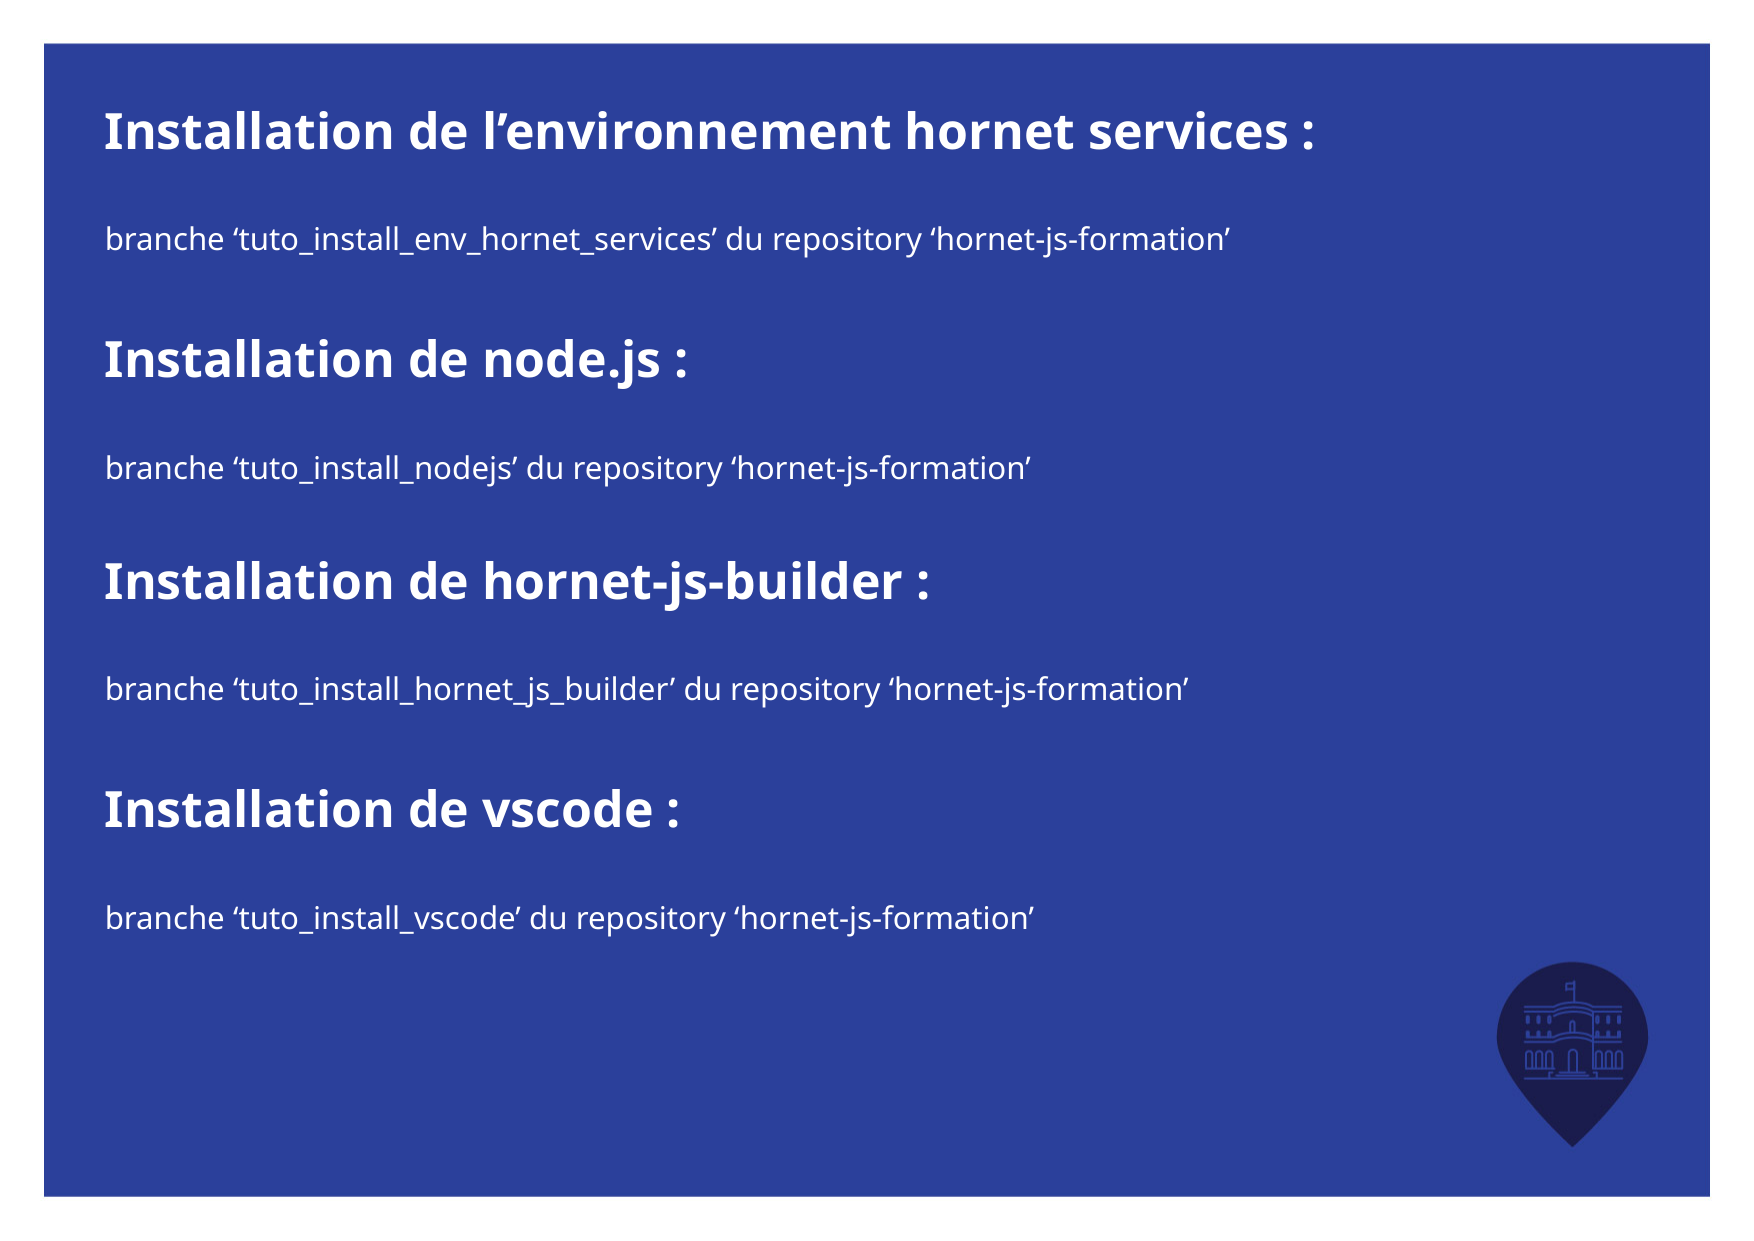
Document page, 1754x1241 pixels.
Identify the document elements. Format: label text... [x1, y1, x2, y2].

picture [0, 0, 1754, 1241]
list [75, 195, 1666, 1061]
title Installation de hornet-js-builder : branche ‘tuto_install_hornet_js_builder’ du repository ‘hornet-js-formation’ [87, 555, 1666, 762]
title Installation de node.js : branche ‘tuto_install_nodejs’ du repository ‘hornet-js-formation’ [87, 333, 1666, 541]
title Installation de l’environnement hornet services : branche ‘tuto_install_env_hornet_services’ du repository ‘hornet-js-formation’ [87, 105, 1666, 195]
title Installation de vscode : branche ‘tuto_install_vscode’ du repository ‘hornet-js-formation’ [87, 783, 1666, 991]
